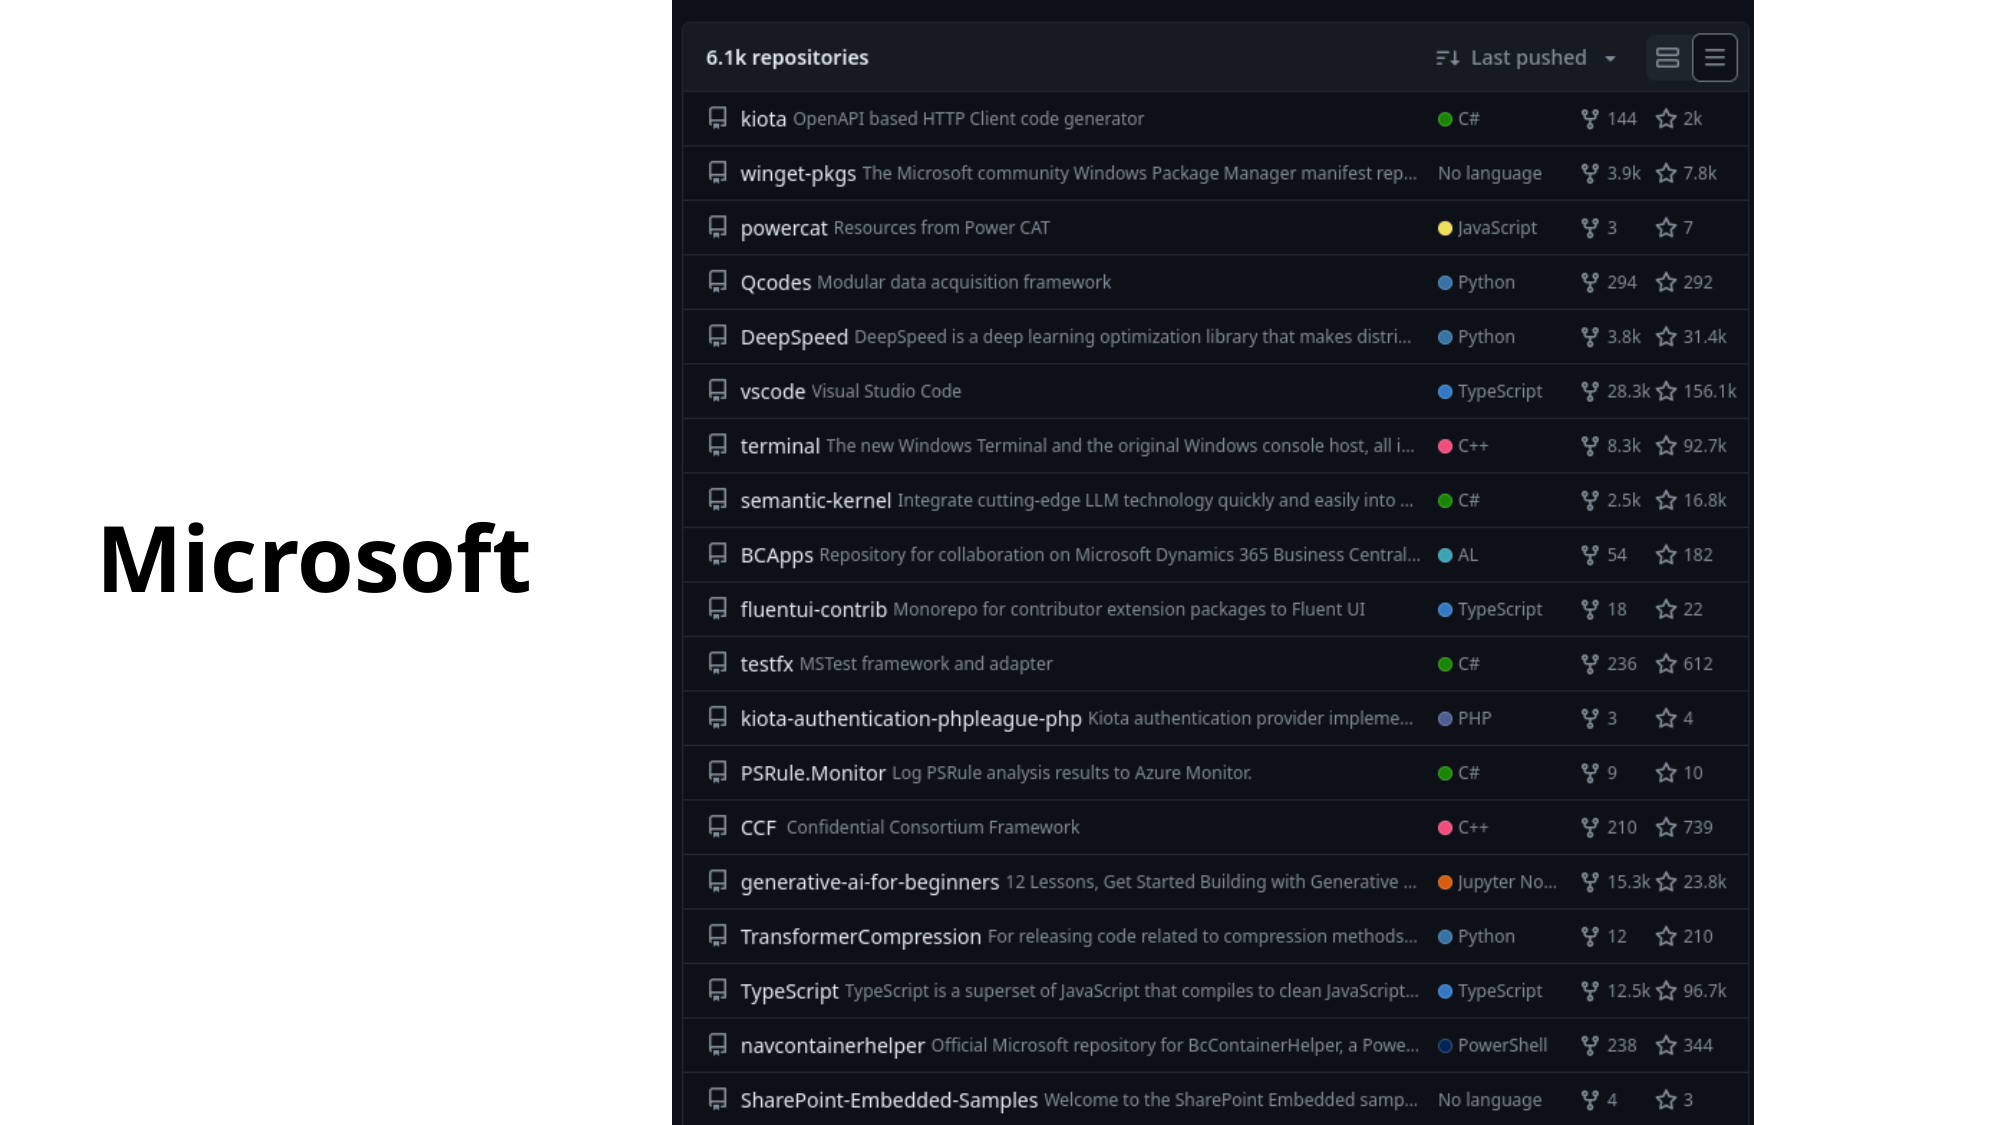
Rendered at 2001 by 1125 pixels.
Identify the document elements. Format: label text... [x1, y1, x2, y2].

picture [672, 0, 1754, 1125]
title Microsoft [81, 452, 601, 673]
